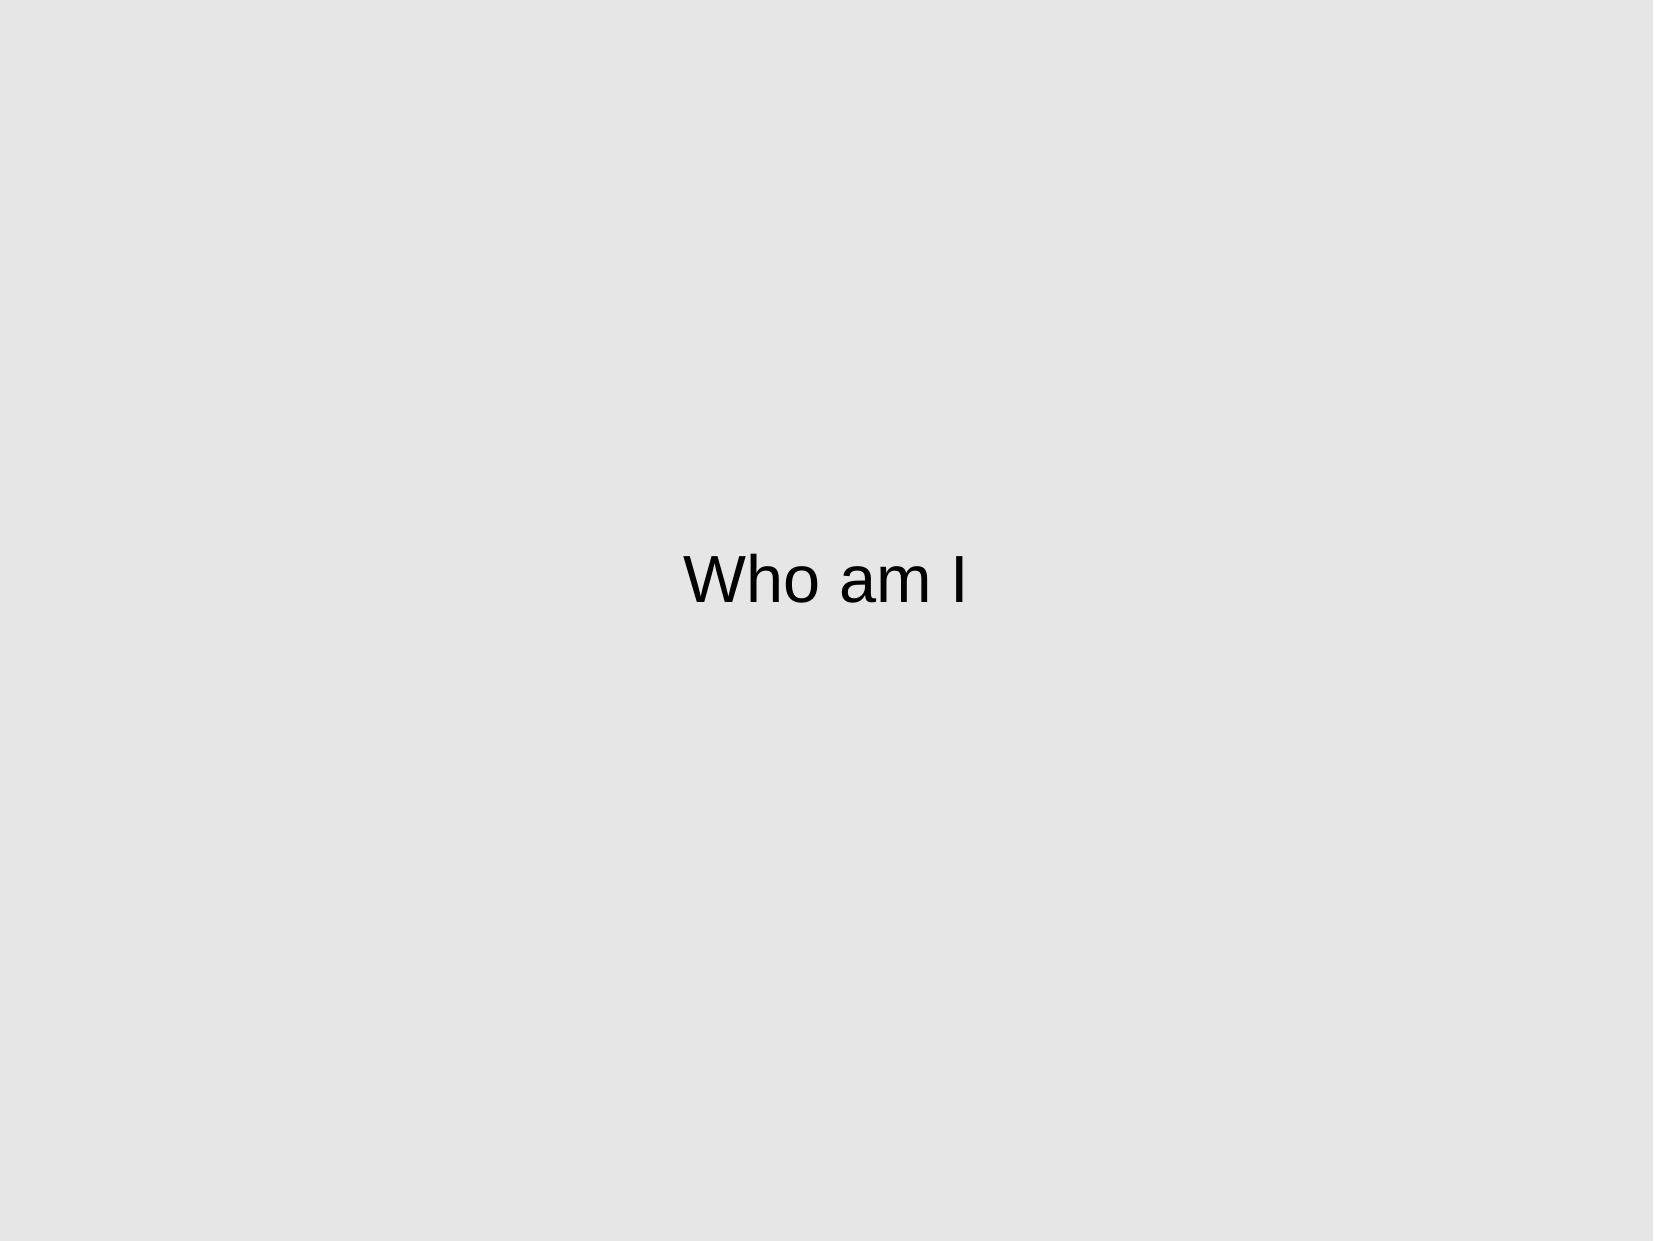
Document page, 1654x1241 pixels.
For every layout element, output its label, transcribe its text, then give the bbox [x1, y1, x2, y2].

subtitle Who am I [82, 49, 1571, 1109]
